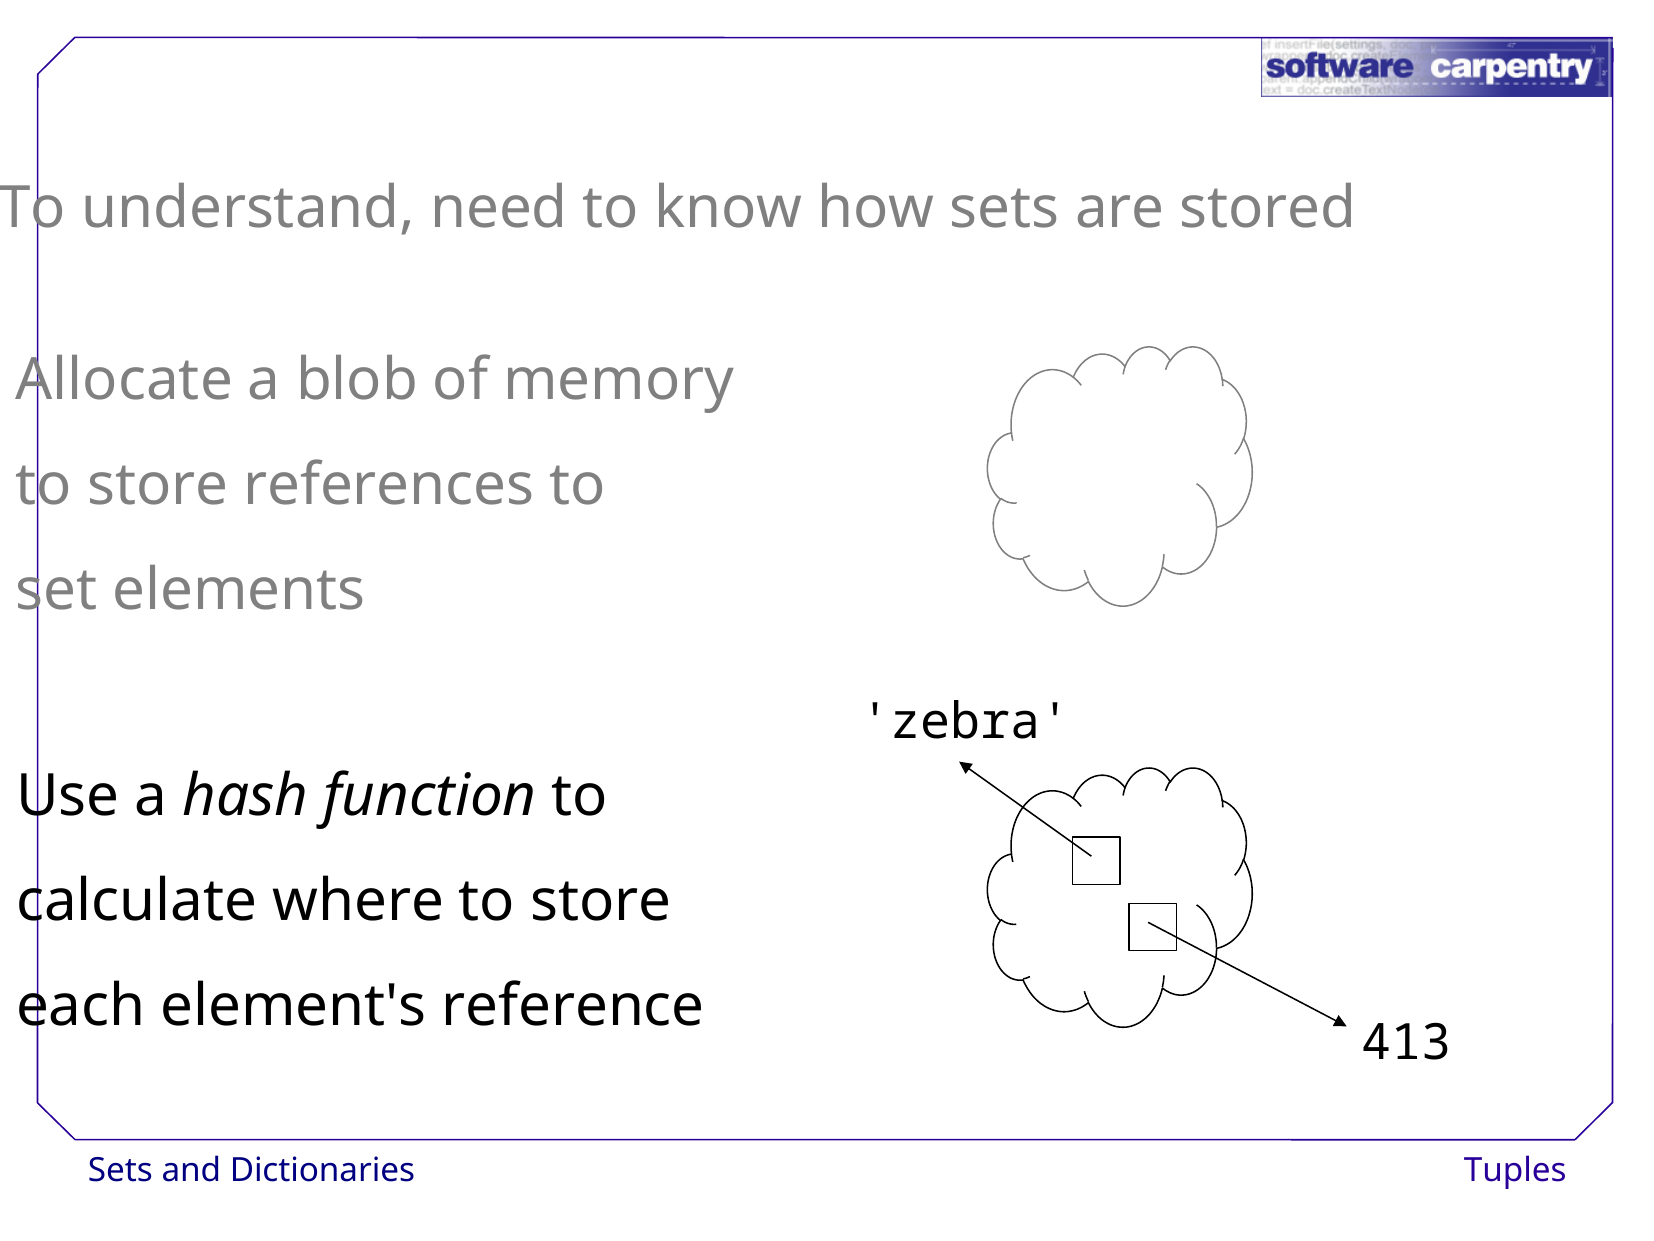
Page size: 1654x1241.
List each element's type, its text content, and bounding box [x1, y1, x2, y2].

text_box 'zebra' [845, 686, 1016, 753]
text_box 413 [1346, 1007, 1442, 1074]
picture [1261, 39, 1613, 97]
text_box Allocate a blob of memory to store references to set elements [1, 298, 900, 629]
text_box To understand, need to know how sets are stored [0, 126, 1522, 248]
text_box Use a hash function to calculate where to store each element's reference [1, 714, 870, 1045]
